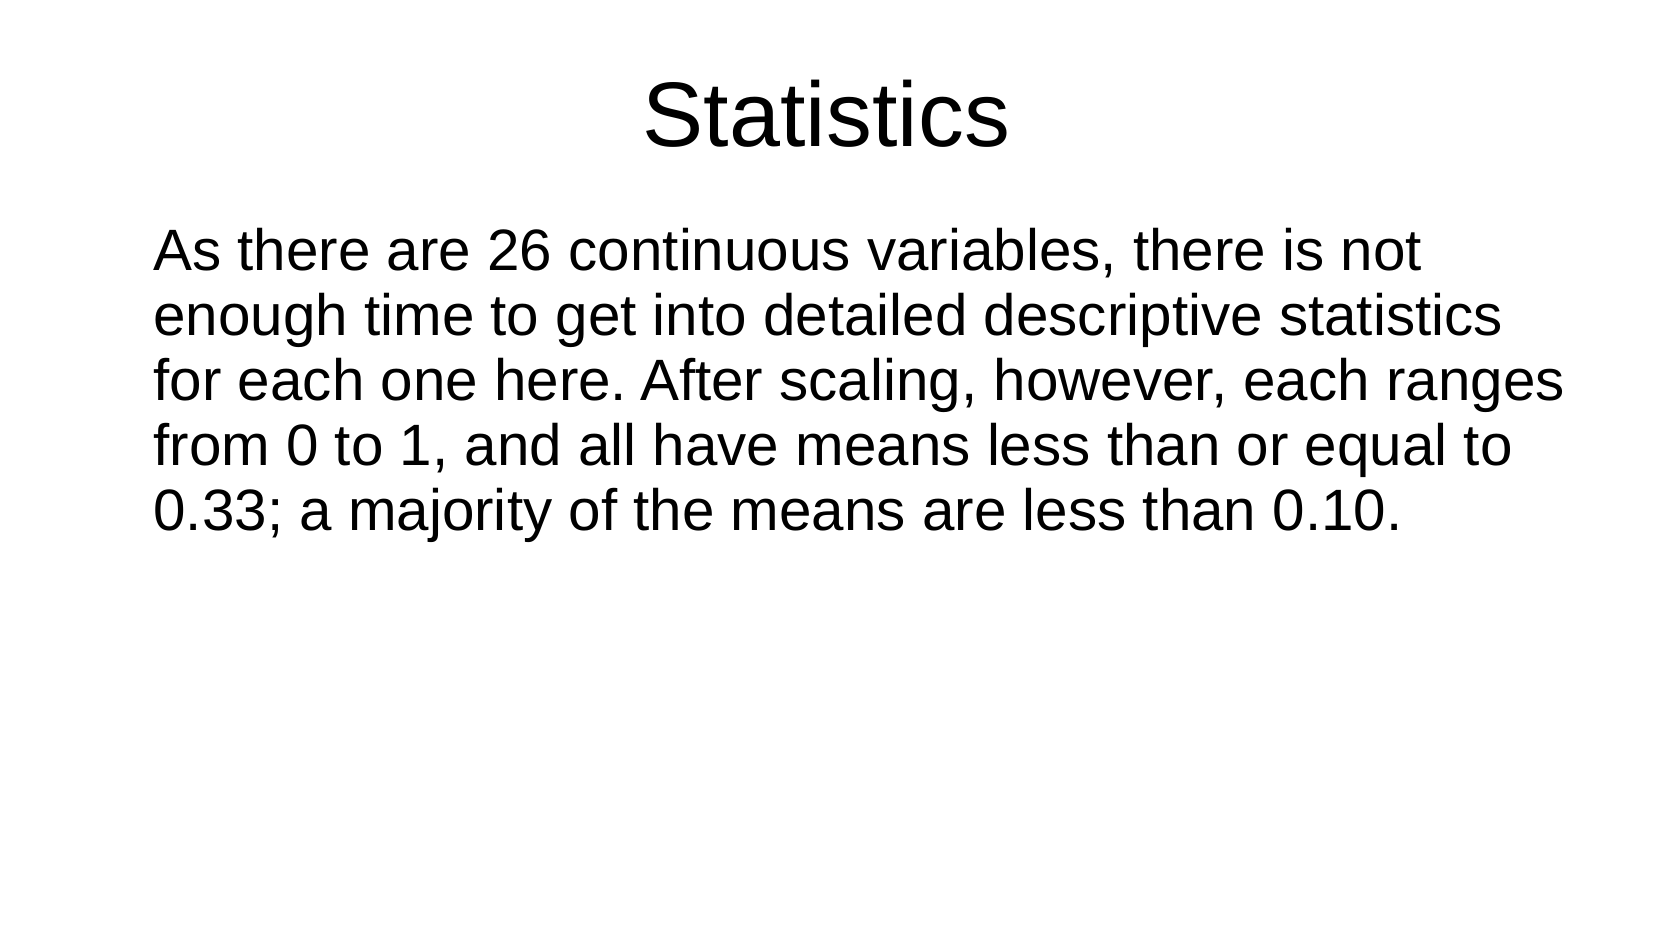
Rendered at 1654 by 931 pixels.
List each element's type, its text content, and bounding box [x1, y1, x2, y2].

list As there are 26 continuous variables, there is not enough time to get into detailed descriptive statistics for each one here. After scaling, however, each ranges from 0 to 1, and all have means less than or equal to 0.33; a majority of the means are less than 0.10. [82, 217, 1571, 758]
title Statistics [82, 37, 1571, 193]
